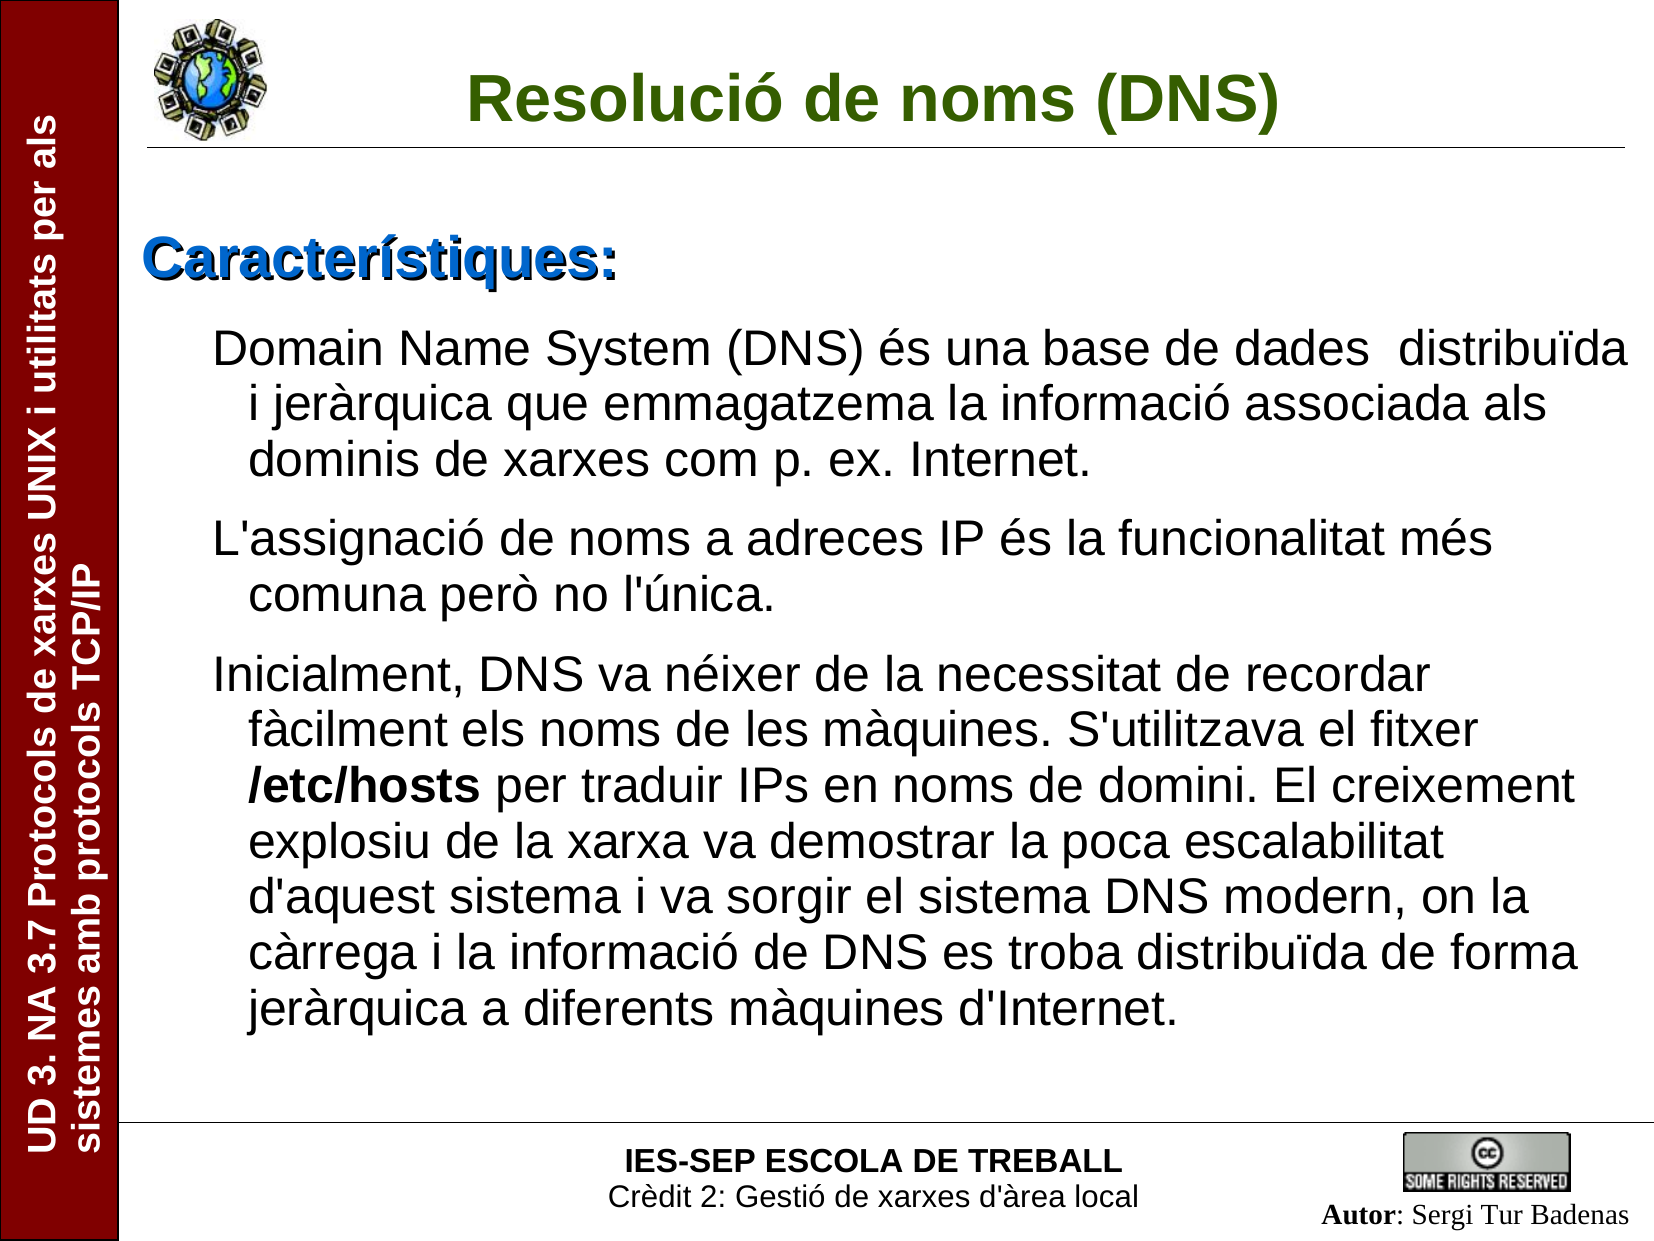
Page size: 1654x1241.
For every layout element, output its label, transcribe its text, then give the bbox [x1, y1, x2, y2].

title Resolució de noms (DNS) [129, 49, 1619, 148]
picture [154, 19, 268, 49]
list Característiques: Domain Name System (DNS) és una base de dades distribuïda i jeràrquica que emmagatzema la informació associada als dominis de xarxes com p. ex. Internet. L'assignació de noms a adreces IP és la funcionalitat més comuna però no l'única. Inicialment, DNS va néixer de la necessitat de recordar fàcilment els noms de les màquines. S'utilitzava el fitxer /etc/hosts per traduir IPs en noms de domini. El creixement explosiu de la xarxa va demostrar la poca escalabilitat d'aquest sistema i va sorgir el sistema DNS modern, on la càrrega i la informació de DNS es troba distribuïda de forma jeràrquica a diferents màquines d'Internet. [141, 225, 1630, 1061]
picture [1403, 1132, 1571, 1192]
